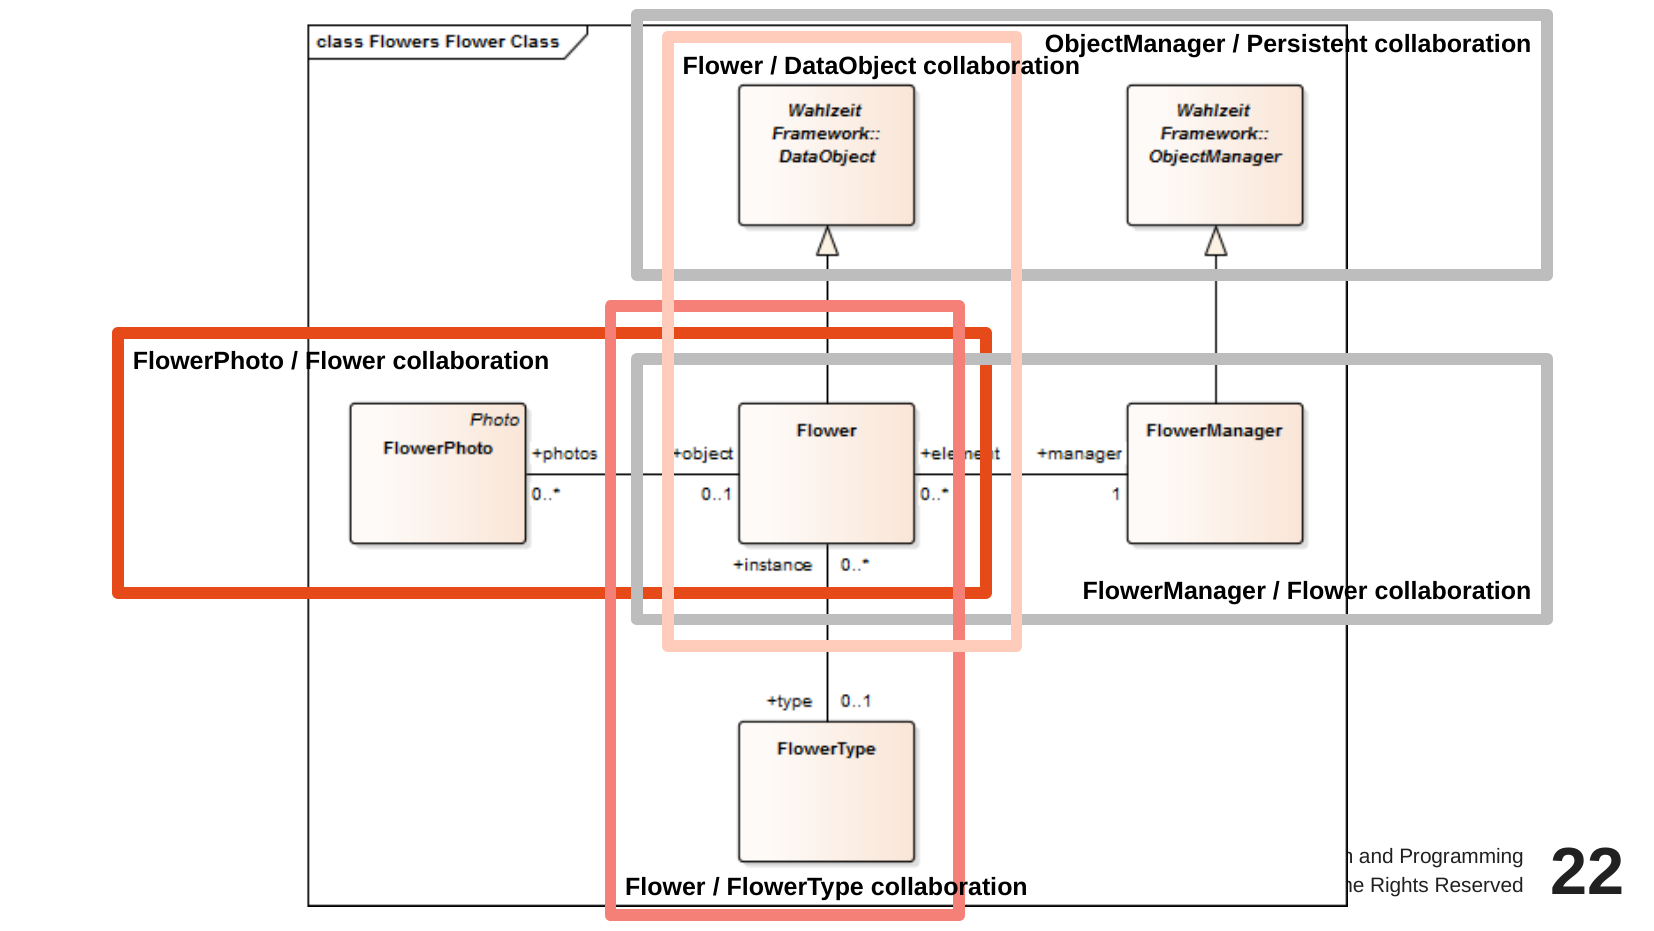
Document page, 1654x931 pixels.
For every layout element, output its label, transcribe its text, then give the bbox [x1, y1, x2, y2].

picture [306, 593, 610, 907]
picture [960, 620, 1348, 907]
text_box FlowerPhoto / Flower collaboration [118, 332, 610, 593]
text_box Flower / DataObject collaboration [667, 36, 1017, 647]
picture [306, 23, 667, 332]
text_box FlowerManager / Flower collaboration [1017, 358, 1548, 620]
text_box Flower / FlowerType collaboration [610, 306, 960, 916]
picture [1017, 276, 1348, 358]
text_box ObjectManager / Persistent collaboration [636, 14, 1548, 276]
